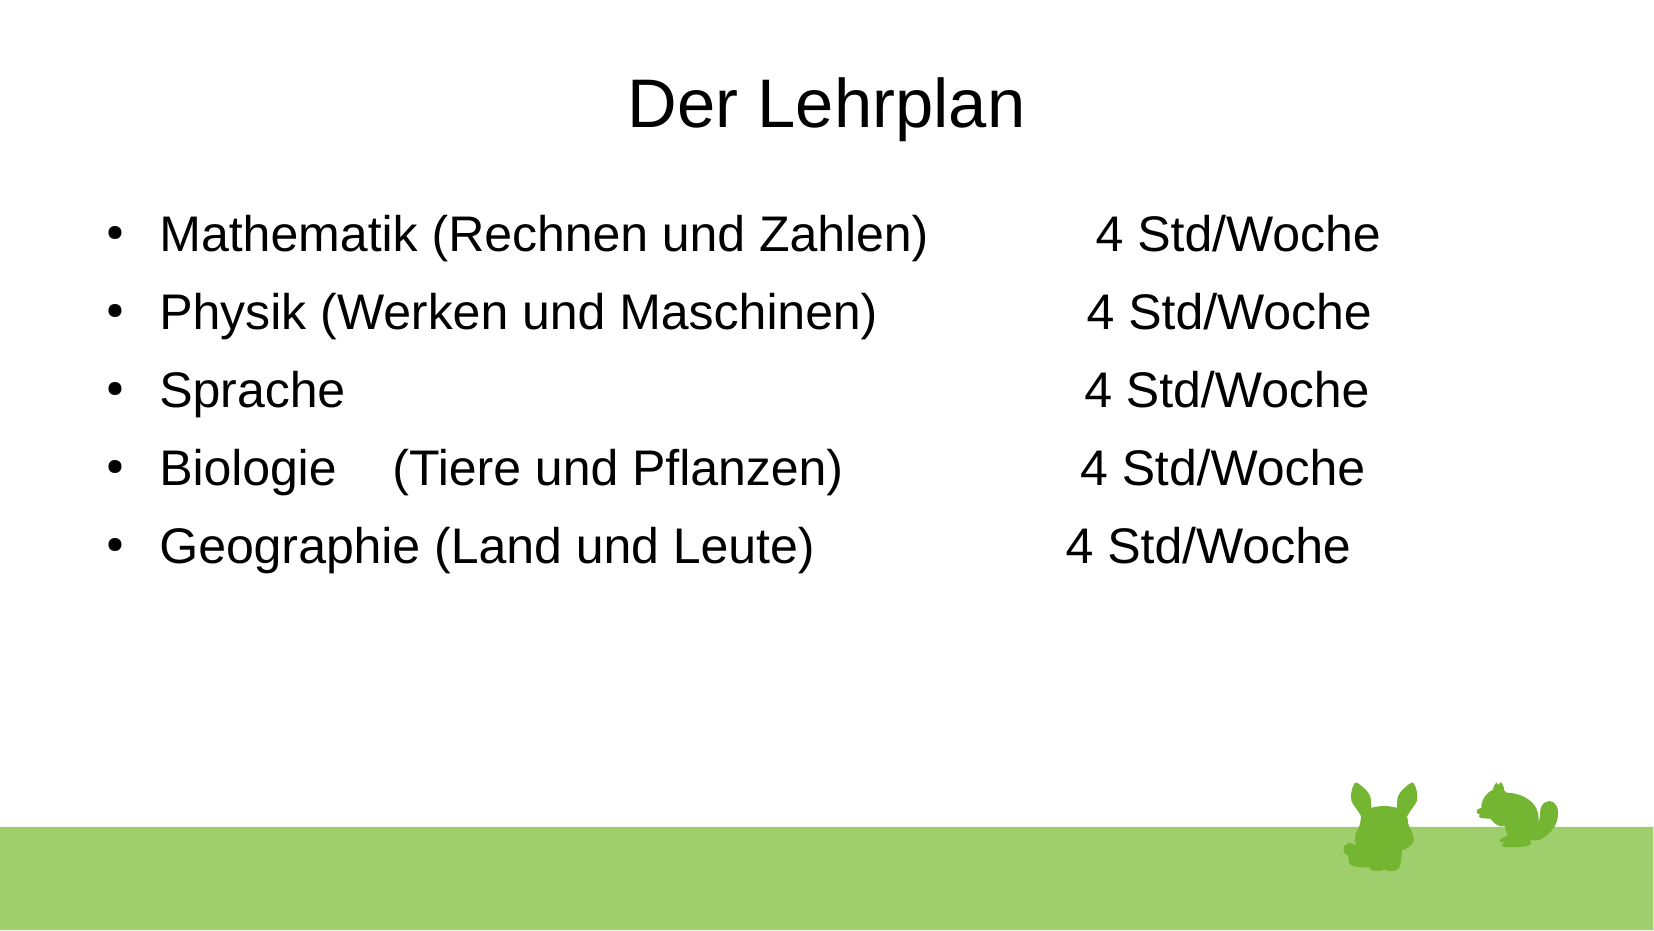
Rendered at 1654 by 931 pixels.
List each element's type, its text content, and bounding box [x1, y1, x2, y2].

list Mathematik (Rechnen und Zahlen) 4 Std/Woche Physik (Werken und Maschinen) 4 Std/Woche Sprache 4 Std/Woche Biologie (Tiere und Pflanzen) 4 Std/Woche Geographie (Land und Leute) 4 Std/Woche [88, 206, 1565, 739]
title Der Lehrplan [88, 29, 1565, 178]
